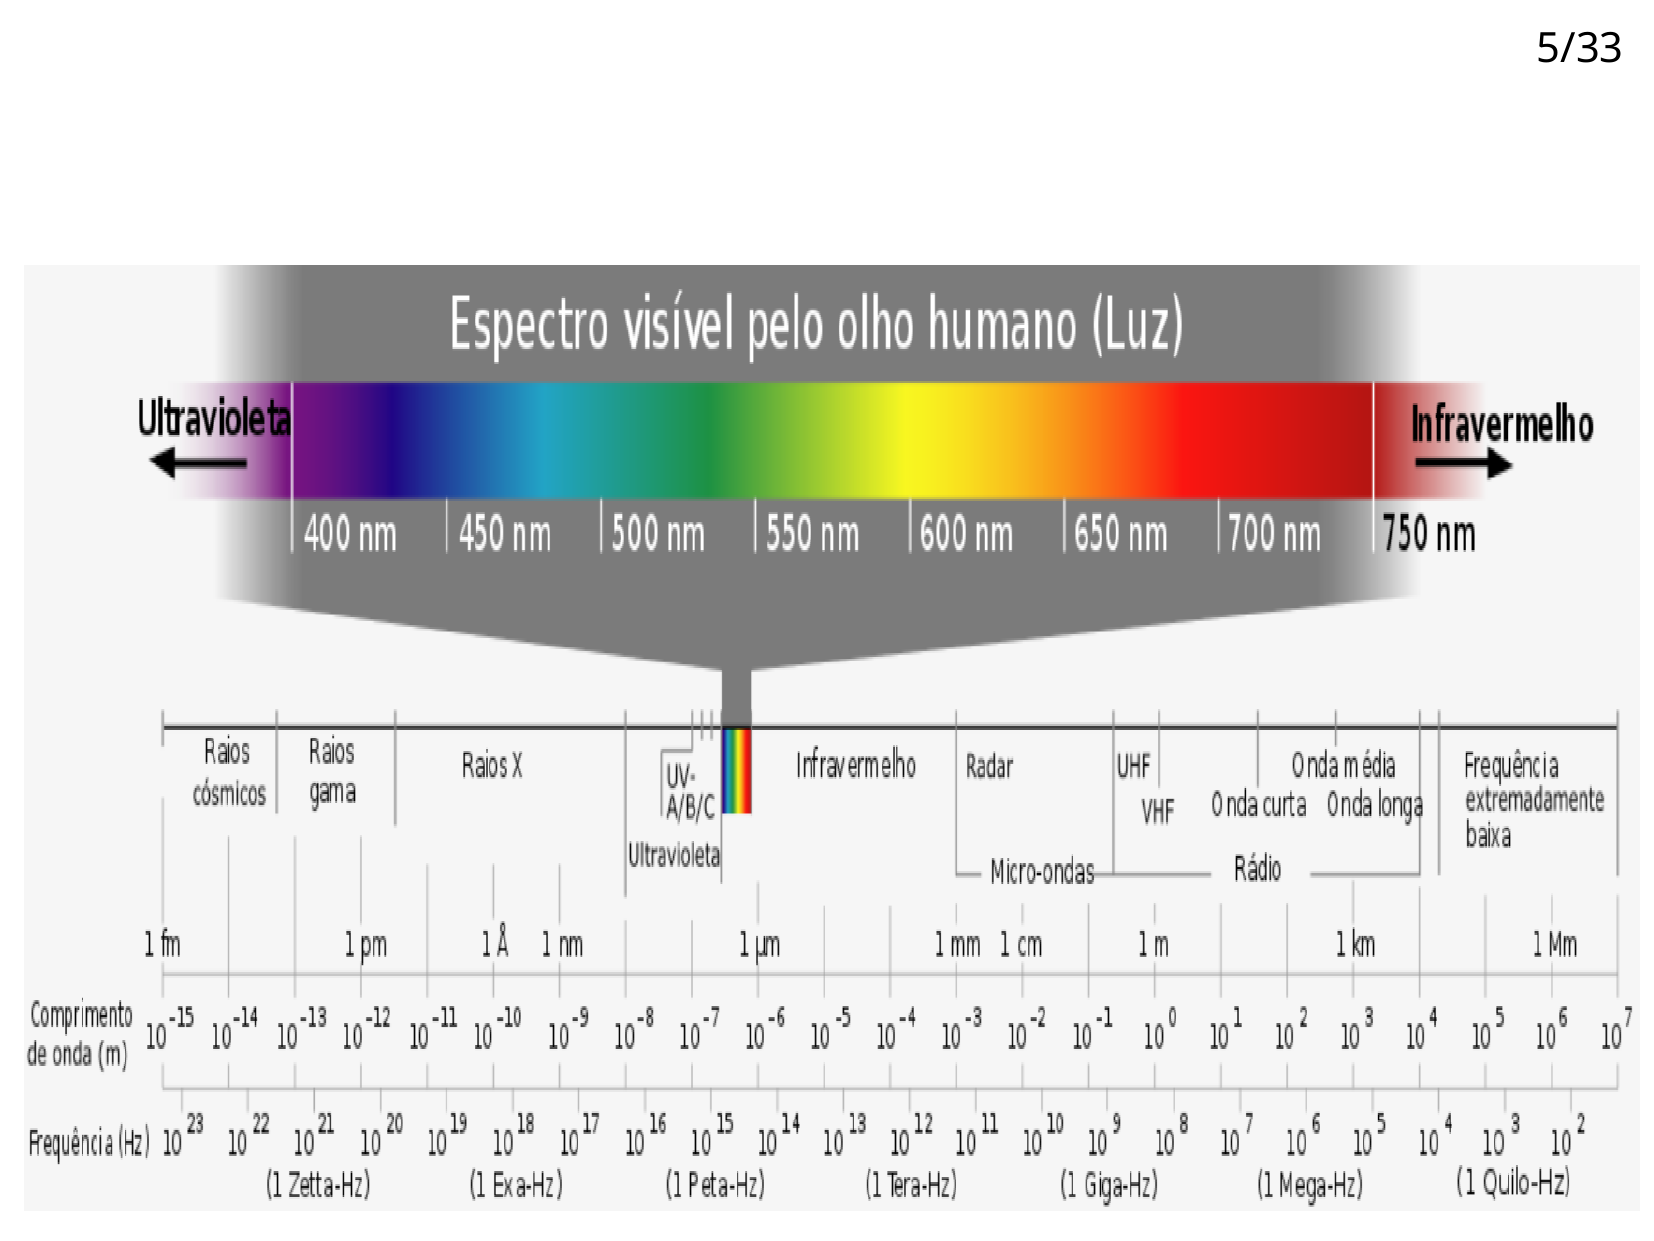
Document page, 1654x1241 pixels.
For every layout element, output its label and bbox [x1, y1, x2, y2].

picture [24, 265, 1640, 1211]
